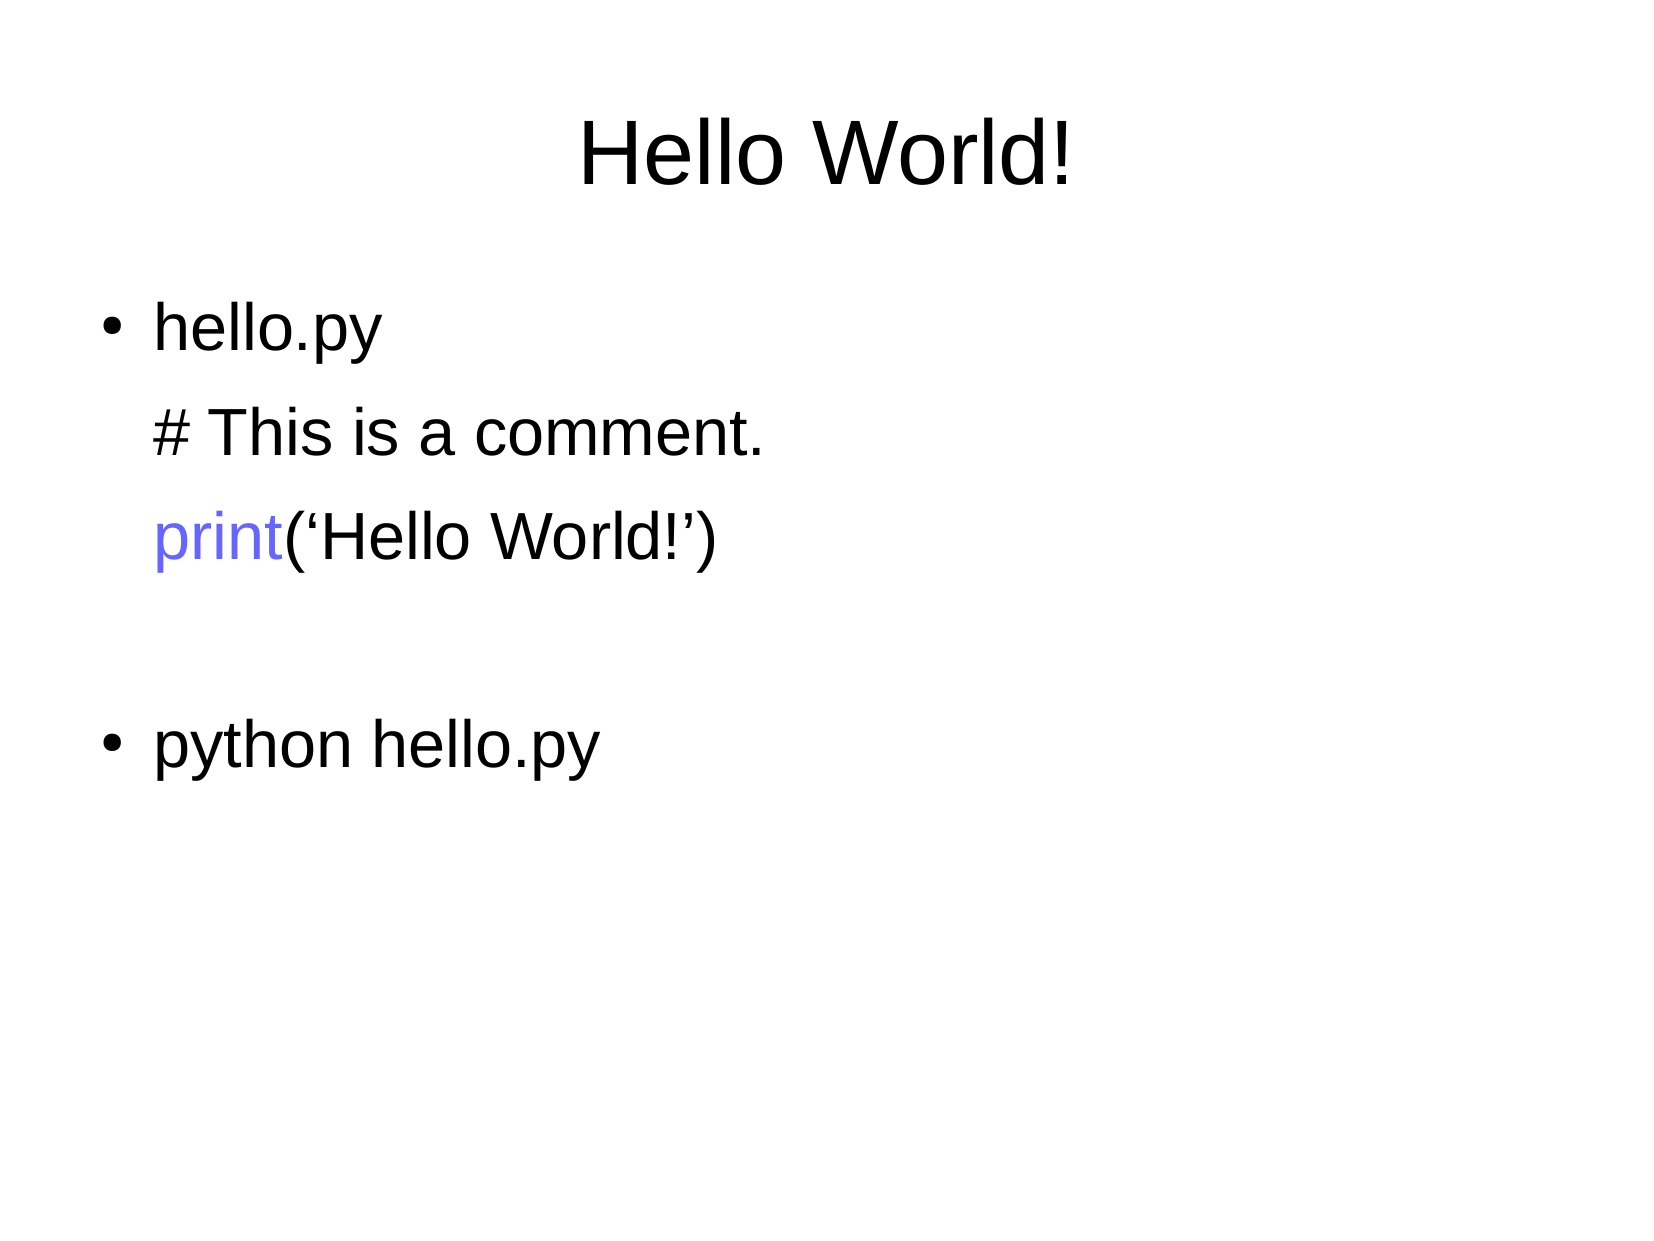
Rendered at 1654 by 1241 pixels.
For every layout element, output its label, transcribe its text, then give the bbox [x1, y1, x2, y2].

title Hello World! [82, 49, 1571, 257]
list hello.py # This is a comment. print(‘Hello World!’) python hello.py [82, 290, 1571, 1010]
